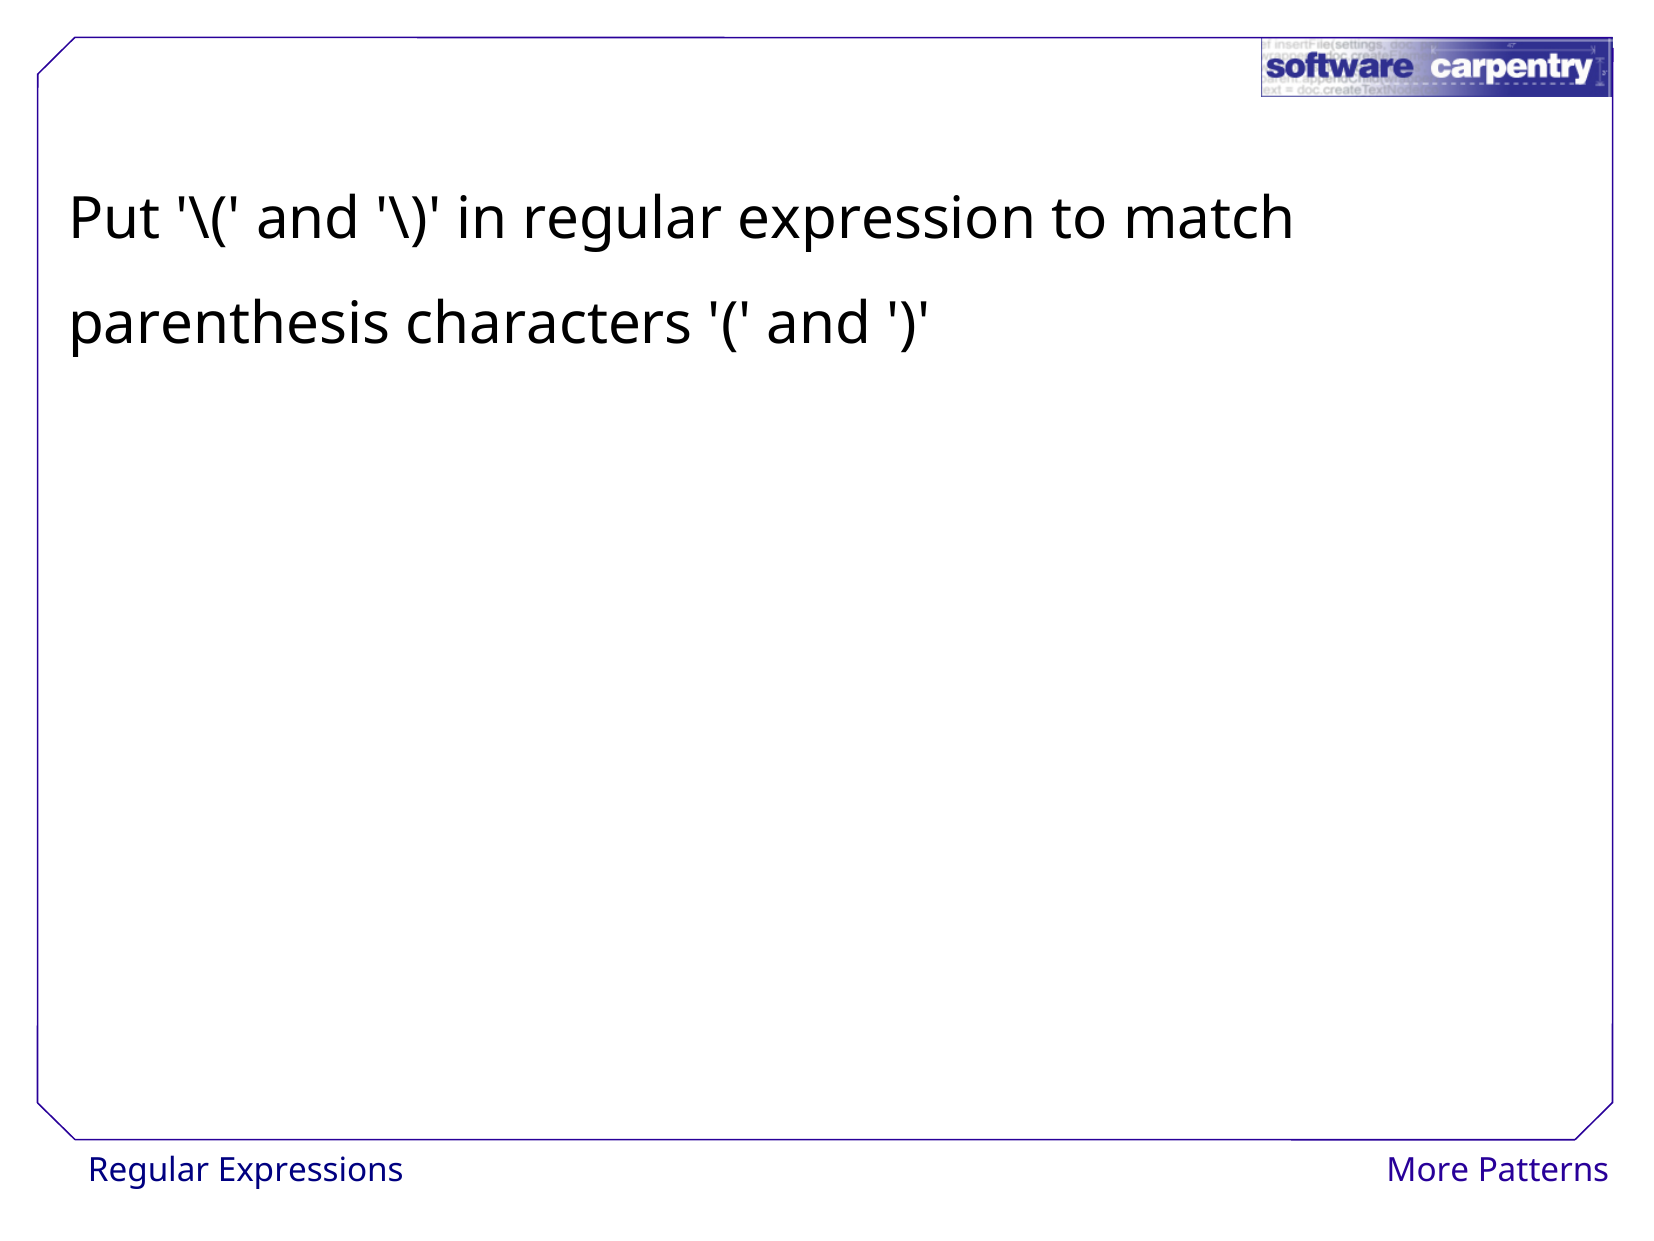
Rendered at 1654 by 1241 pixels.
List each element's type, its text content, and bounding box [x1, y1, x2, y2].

text_box Put '\(' and '\)' in regular expression to match parenthesis characters '(' and ')' [53, 137, 1461, 364]
picture [1261, 39, 1613, 97]
